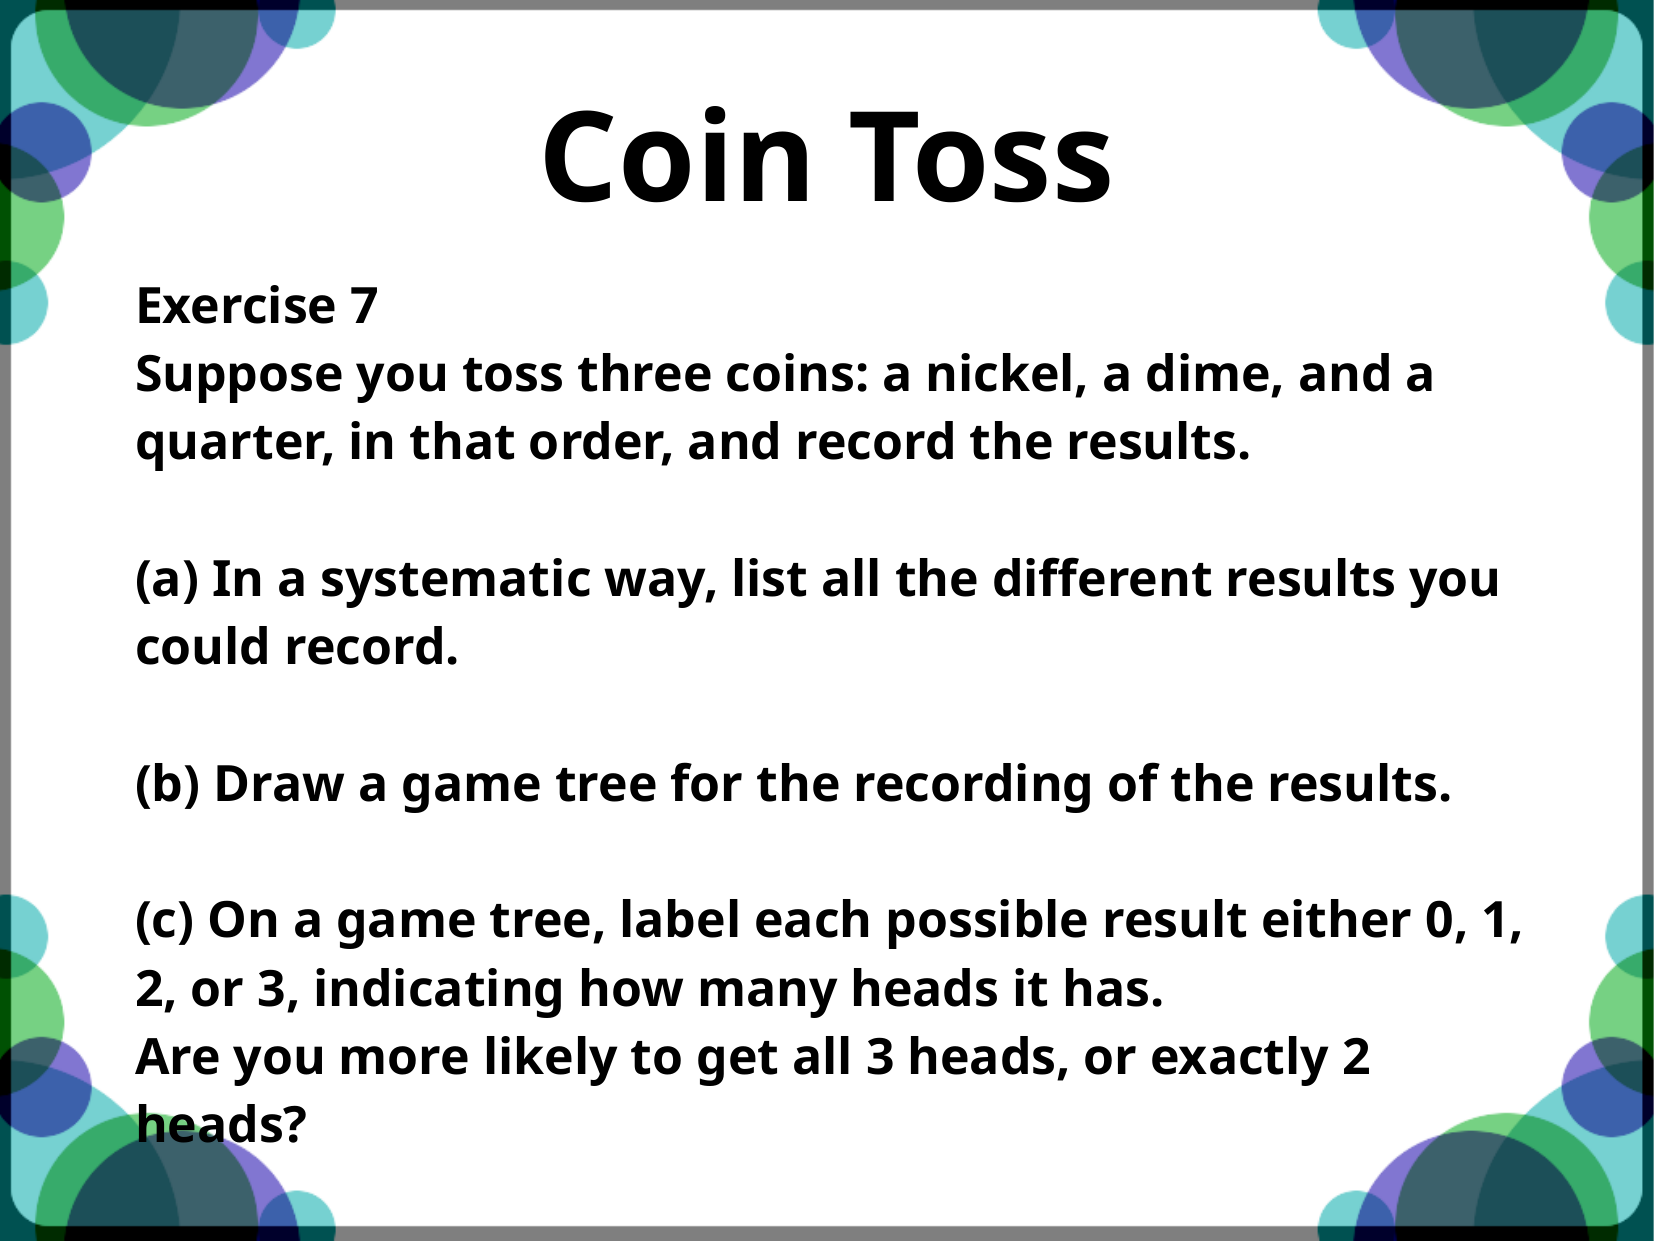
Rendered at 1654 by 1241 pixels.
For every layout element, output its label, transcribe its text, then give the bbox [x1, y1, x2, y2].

picture [0, 0, 1654, 1241]
text_box Exercise 7 Suppose you toss three coins: a nickel, a dime, and a quarter, in that order, and record the results. (a) In a systematic way, list all the different results you could record. (b) Draw a game tree for the recording of the results. (c) On a game tree, label each possible result either 0, 1, 2, or 3, indicating how many heads it has. Are you more likely to get all 3 heads, or exactly 2 heads? [135, 270, 1531, 1066]
title Coin Toss [82, 49, 1571, 257]
